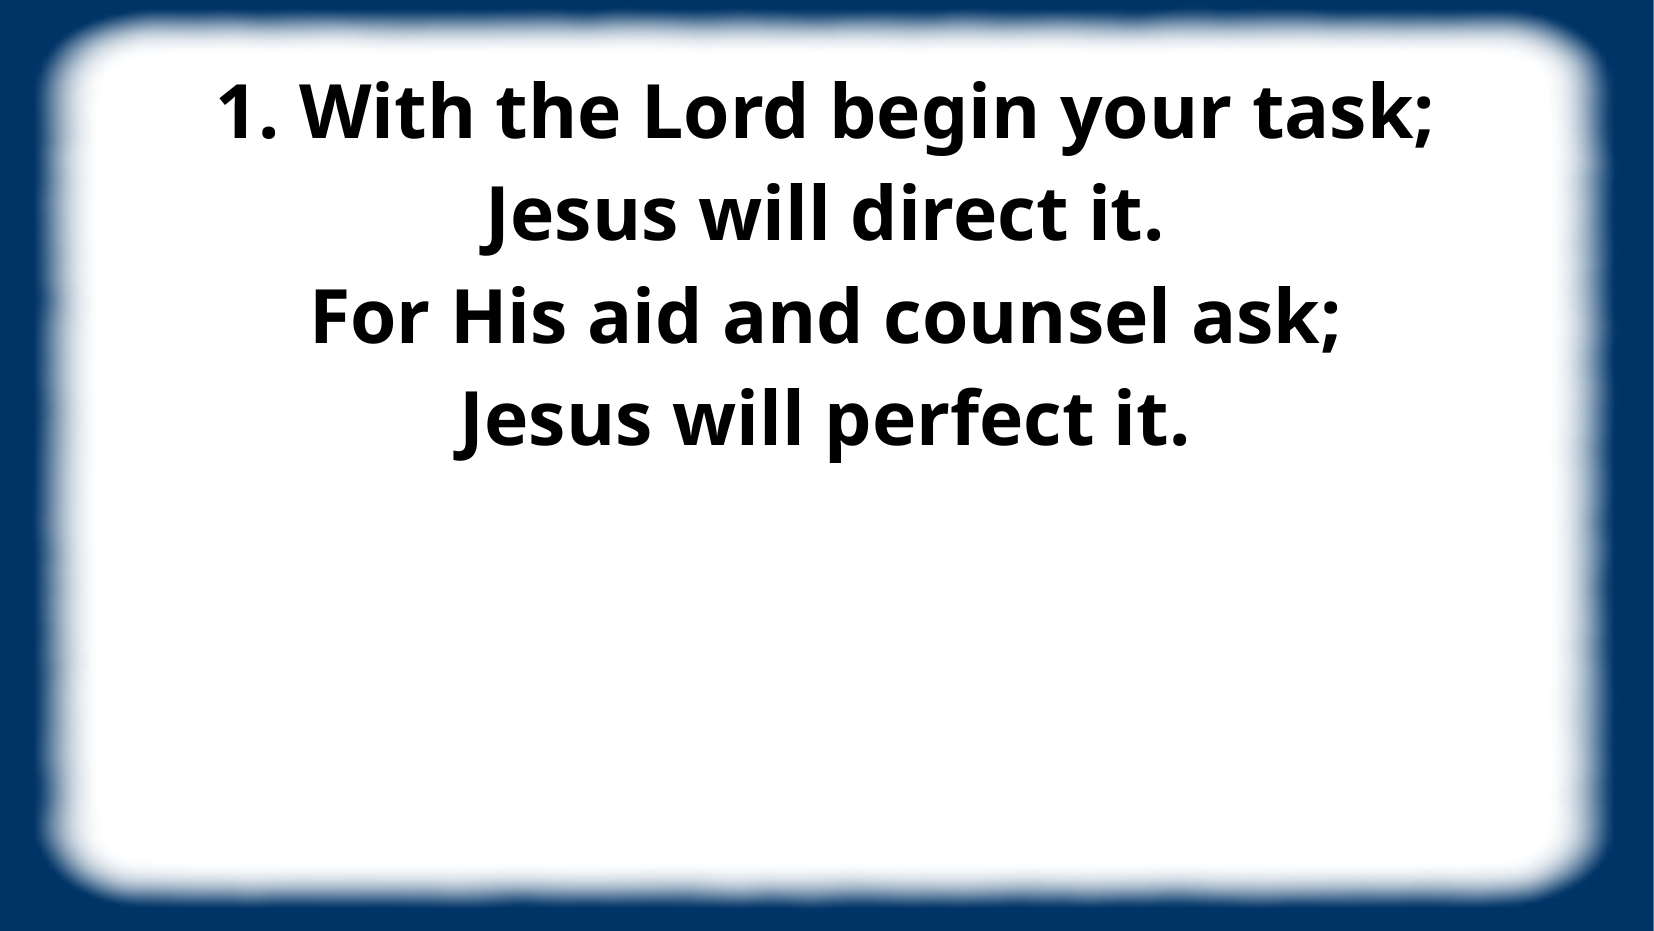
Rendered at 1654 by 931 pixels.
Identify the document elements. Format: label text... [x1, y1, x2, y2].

text_box 1. With the Lord begin your task; Jesus will direct it. For His aid and counsel ask; Jesus will perfect it. [136, 50, 1516, 466]
picture [0, 0, 1654, 931]
